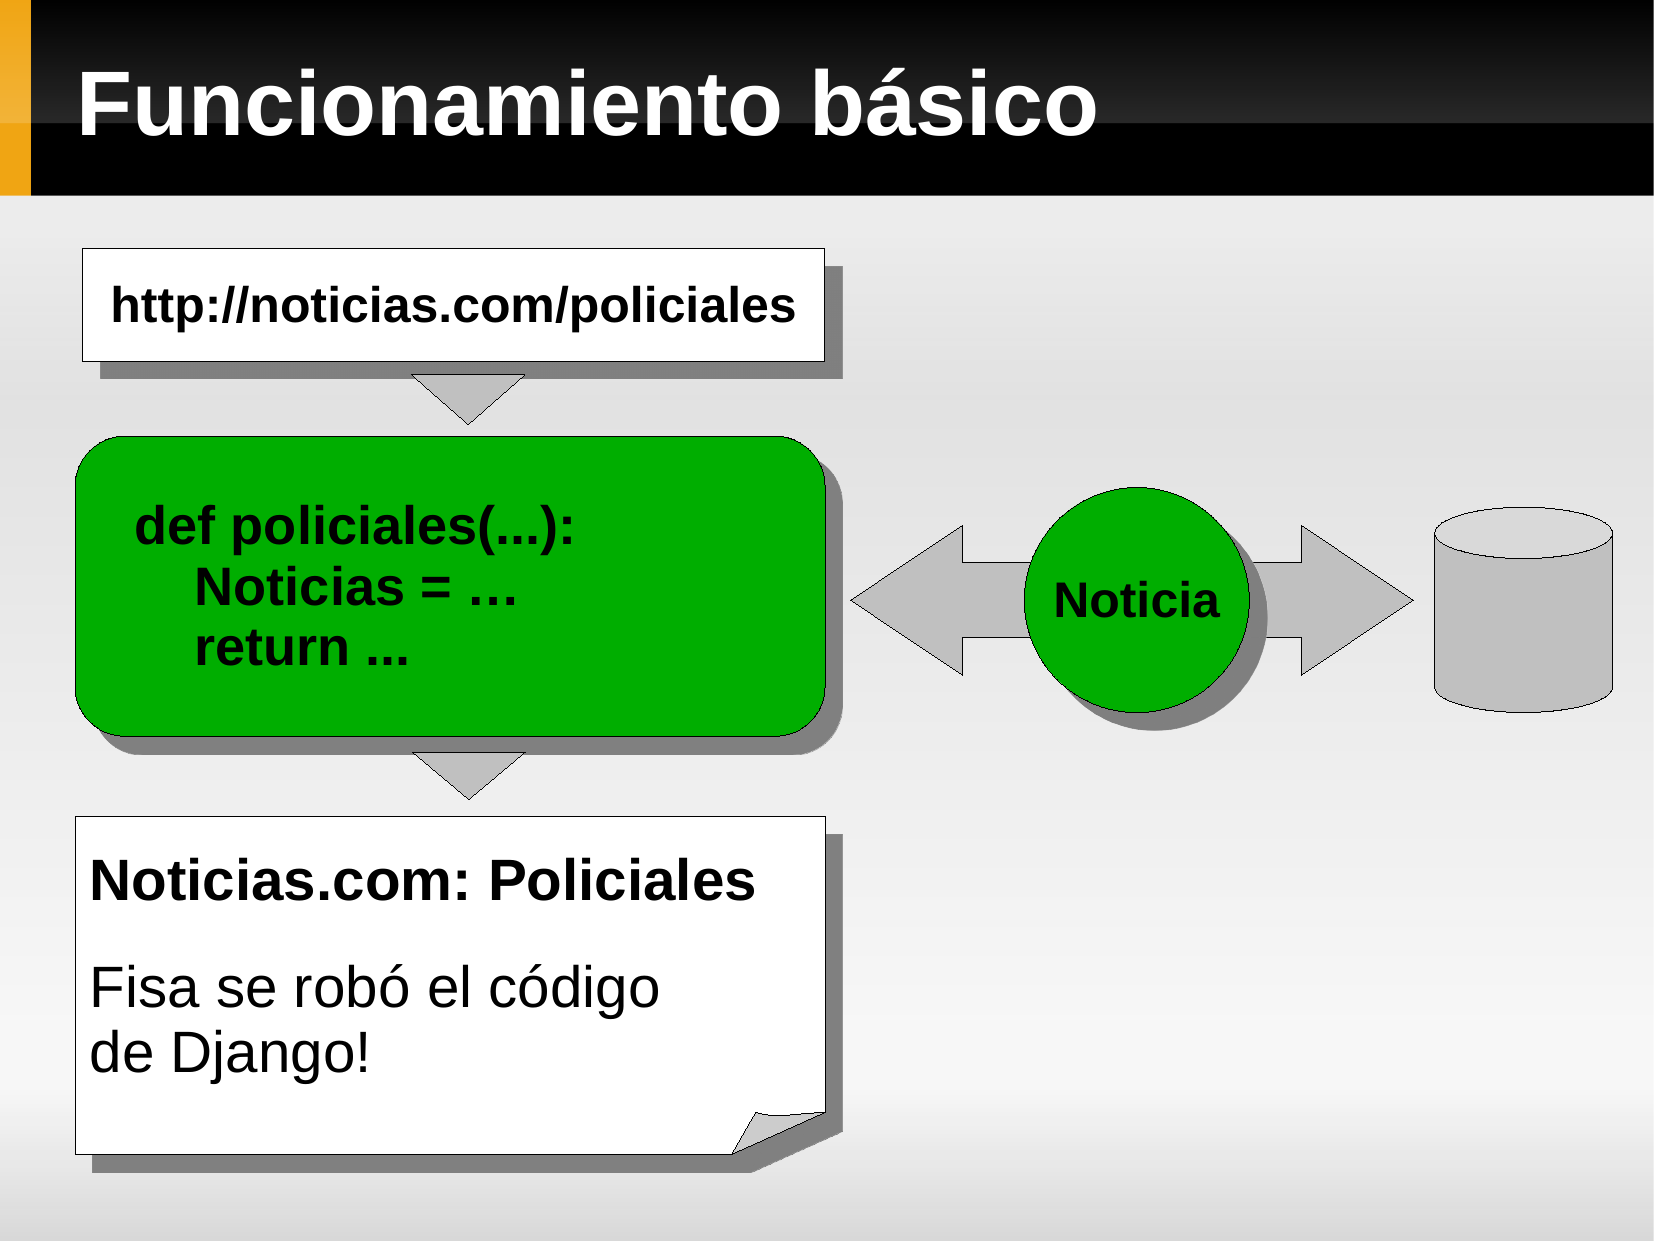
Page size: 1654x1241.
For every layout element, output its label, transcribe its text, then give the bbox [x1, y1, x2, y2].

text_box http://noticias.com/policiales [82, 248, 825, 362]
text_box [1244, 525, 1414, 676]
text_box def policiales(...): Noticias = … return ... [75, 436, 826, 737]
title Funcionamiento básico [76, 7, 1565, 200]
picture [0, 0, 1654, 1241]
text_box Noticia [1024, 487, 1250, 713]
text_box [850, 525, 1030, 676]
text_box [1434, 535, 1613, 713]
text_box [412, 752, 526, 800]
text_box Noticias.com: Policiales Fisa se robó el código de Django! [75, 816, 826, 1155]
text_box [411, 374, 525, 425]
